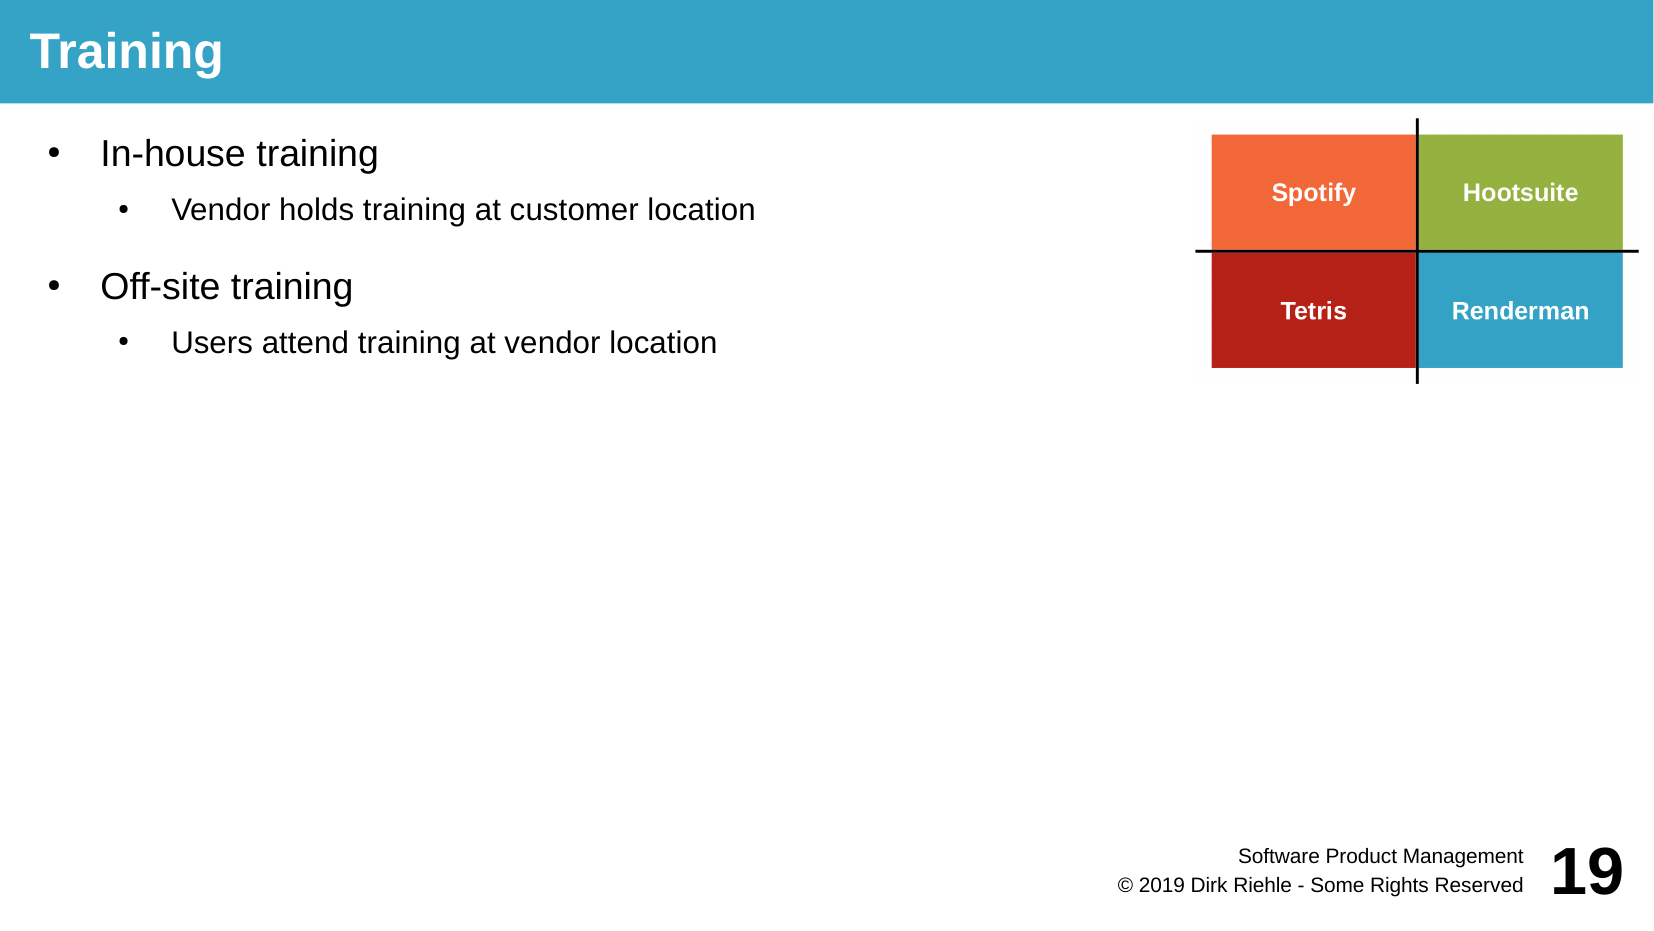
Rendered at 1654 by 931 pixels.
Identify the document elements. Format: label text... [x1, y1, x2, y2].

list In-house training Vendor holds training at customer location Off-site training Users attend training at vendor location [29, 132, 1625, 813]
title Training [0, 0, 1654, 104]
picture [1195, 118, 1639, 384]
